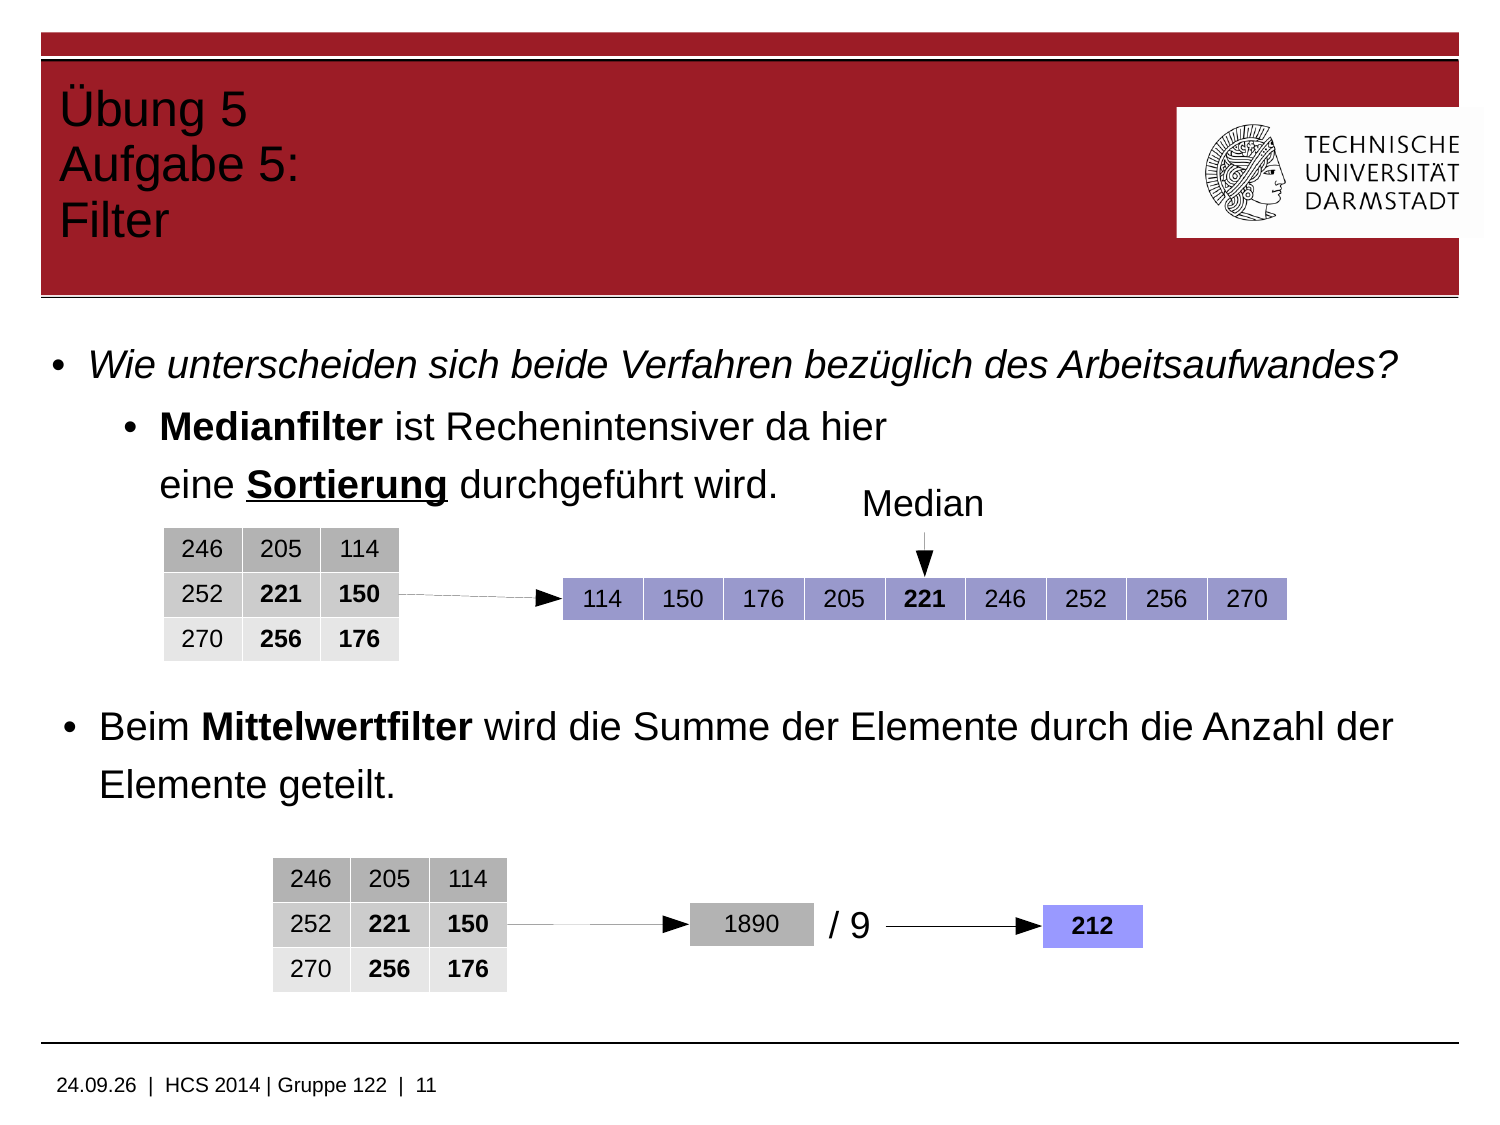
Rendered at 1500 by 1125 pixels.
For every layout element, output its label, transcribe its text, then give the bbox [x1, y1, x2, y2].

text_box / 9 [814, 897, 886, 955]
table_cell 252 [273, 903, 350, 947]
table_cell 252 [164, 573, 242, 617]
table_header 256 [1127, 578, 1207, 620]
picture [1176, 107, 1484, 238]
table_header 176 [724, 578, 804, 620]
table_header 270 [1208, 578, 1287, 620]
table_cell 176 [430, 948, 507, 992]
table_header 205 [805, 578, 885, 620]
list Wie unterscheiden sich beide Verfahren bezüglich des Arbeitsaufwandes? Medianfilter ist Rechenintensiver da hier eine Sortierung durchgeführt wird. Beim Mittelwertfilter wird die Summe der Elemente durch die Anzahl der Elemente geteilt. [51, 329, 1444, 1087]
table_cell 221 [351, 903, 429, 947]
table_header 221 [886, 578, 965, 620]
table_header 150 [644, 578, 723, 620]
table_cell 270 [273, 948, 350, 992]
table_header 252 [1047, 578, 1126, 620]
table_cell 150 [430, 903, 507, 947]
title Übung 5 Aufgabe 5: Filter [59, 80, 1149, 249]
table_header 246 [966, 578, 1046, 620]
table_cell 270 [164, 618, 242, 661]
table_header 205 [243, 528, 320, 572]
table_header 205 [351, 858, 429, 902]
table_cell 256 [351, 948, 429, 992]
table_header 114 [321, 528, 399, 572]
table_header 246 [164, 528, 242, 572]
table_header 212 [1043, 905, 1143, 948]
table_header 114 [563, 578, 643, 620]
text_box Median [836, 475, 1013, 533]
table_cell 176 [321, 618, 399, 661]
table_header 114 [430, 858, 507, 902]
table_cell 150 [321, 573, 399, 617]
table_cell 221 [243, 573, 320, 617]
table_header 246 [273, 858, 350, 902]
table_header 1890 [690, 903, 814, 946]
table_cell 256 [243, 618, 320, 661]
